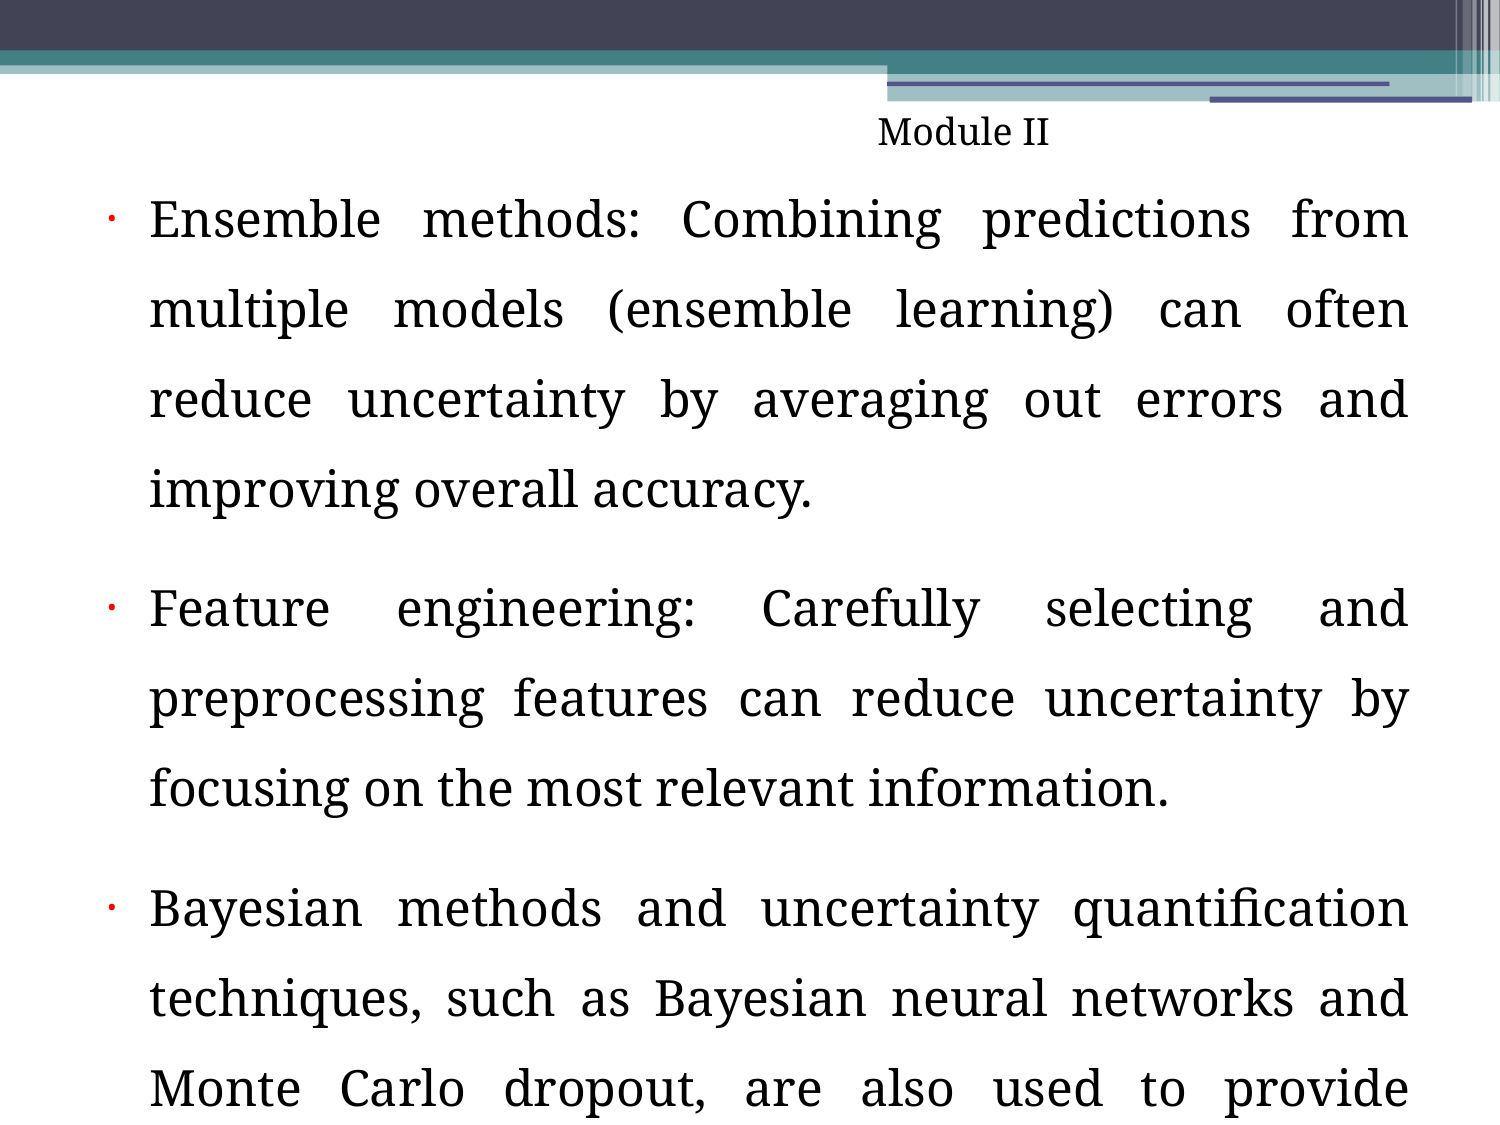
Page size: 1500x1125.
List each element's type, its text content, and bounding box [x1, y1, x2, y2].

list Ensemble methods: Combining predictions from multiple models (ensemble learning) can often reduce uncertainty by averaging out errors and improving overall accuracy. Feature engineering: Carefully selecting and preprocessing features can reduce uncertainty by focusing on the most relevant information. Bayesian methods and uncertainty quantification techniques, such as Bayesian neural networks and Monte Carlo dropout, are also used to provide probabilistic estimates and quantify uncertainty in AI predictions. [75, 149, 1425, 1079]
footer Module II [862, 100, 1080, 176]
